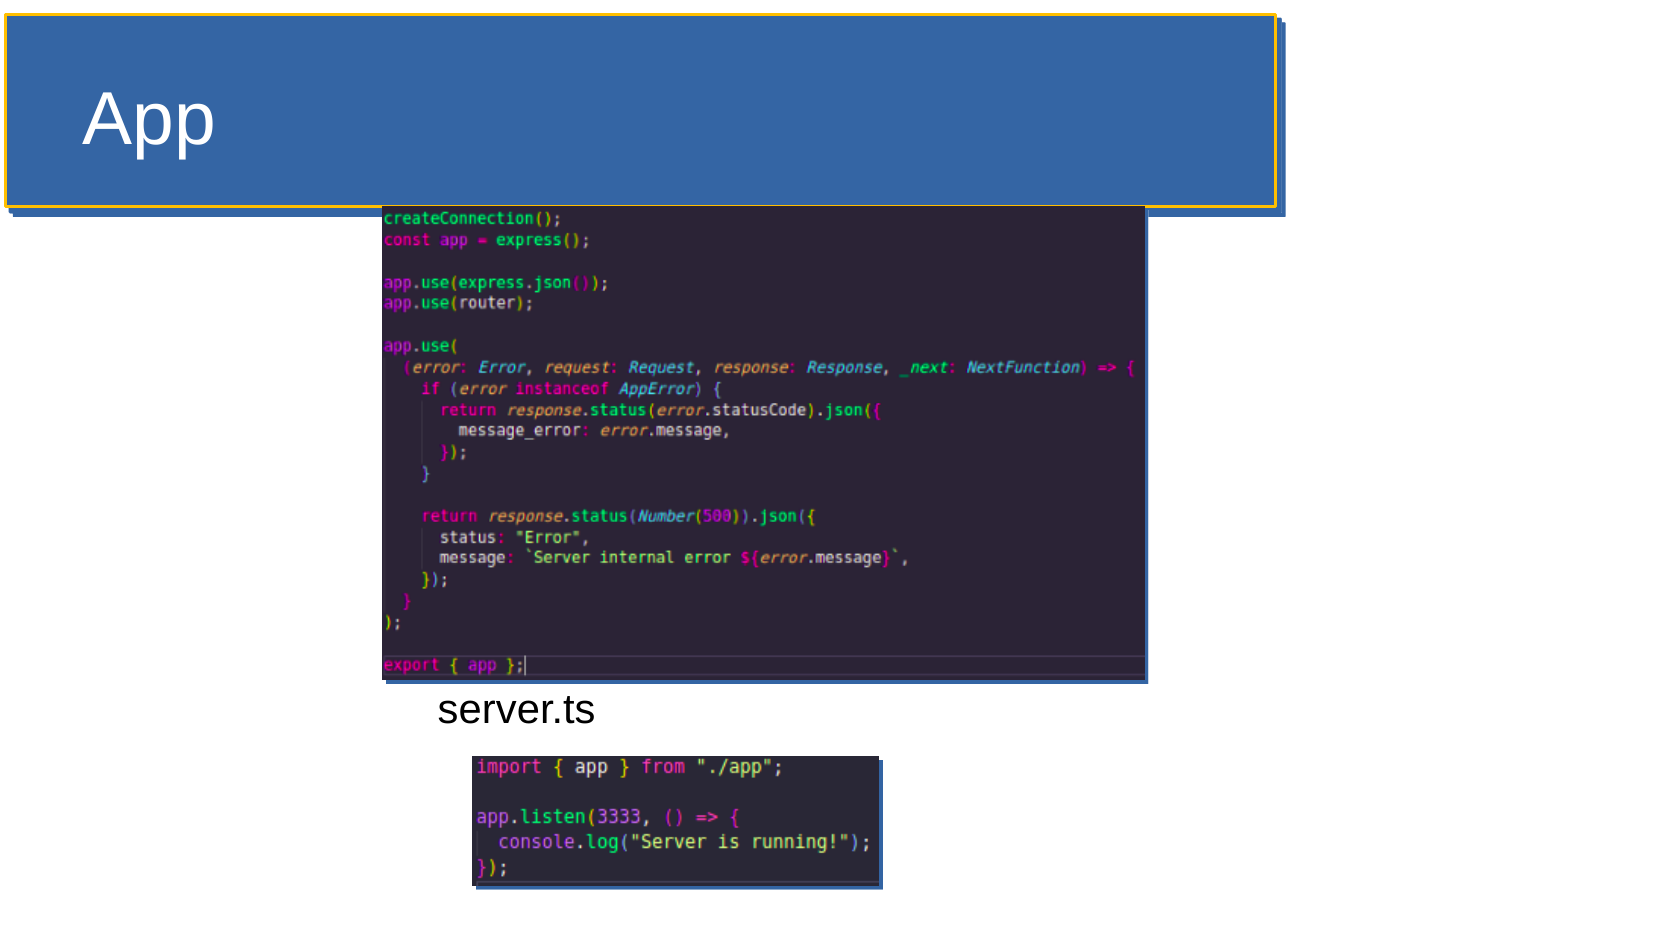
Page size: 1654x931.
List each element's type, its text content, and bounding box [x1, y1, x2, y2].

title App [82, 44, 1235, 192]
picture [382, 206, 1145, 680]
subtitle server.ts [354, 679, 680, 739]
picture [472, 756, 879, 886]
